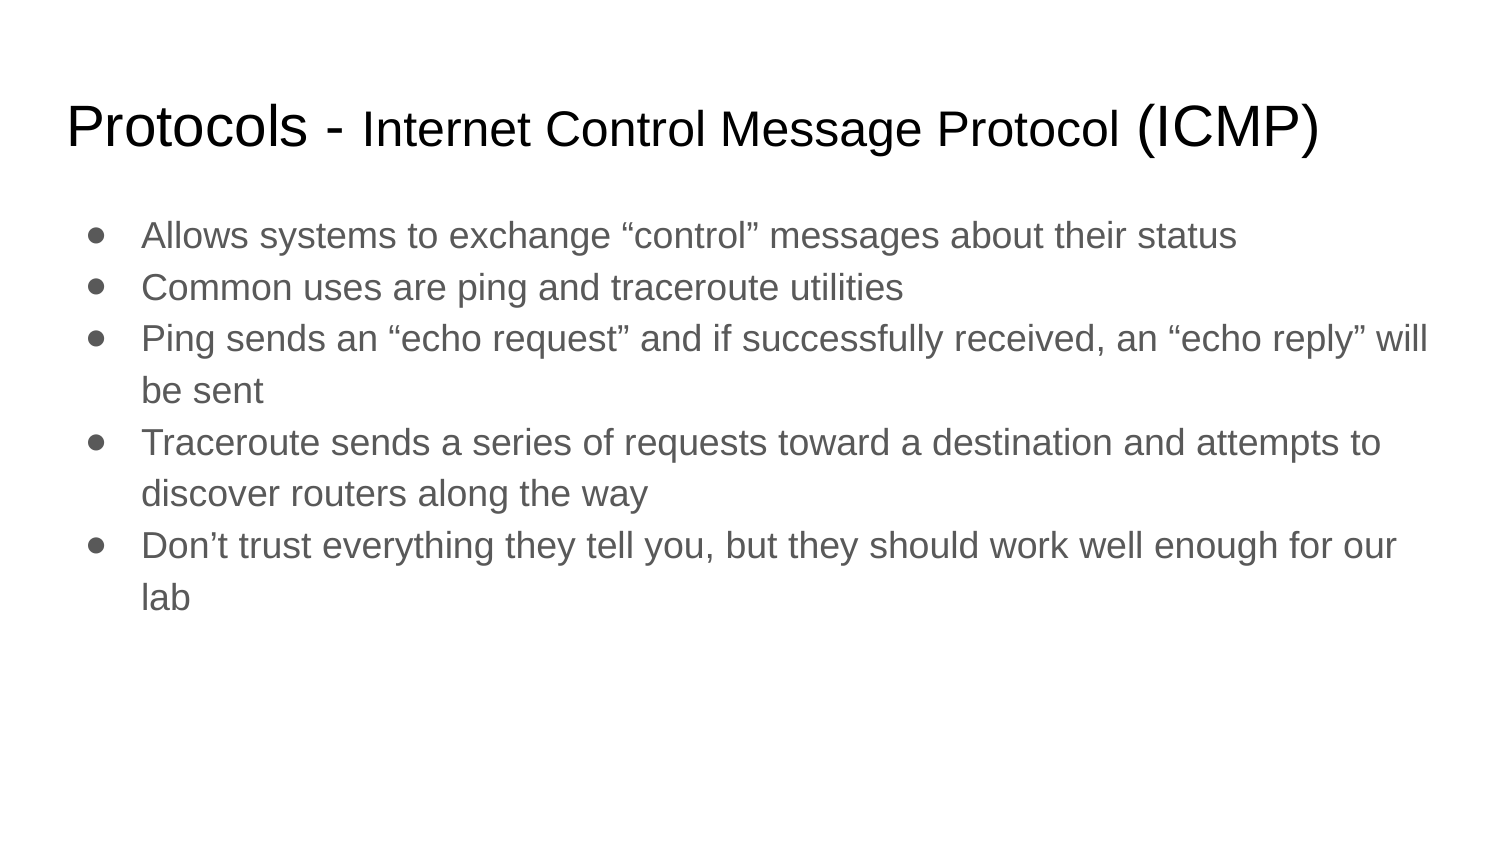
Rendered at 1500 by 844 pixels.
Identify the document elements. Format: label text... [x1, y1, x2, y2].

title Protocols - Internet Control Message Protocol (ICMP) [51, 72, 1449, 167]
list Allows systems to exchange “control” messages about their status Common uses are ping and traceroute utilities Ping sends an “echo request” and if successfully received, an “echo reply” will be sent Traceroute sends a series of requests toward a destination and attempts to discover routers along the way Don’t trust everything they tell you, but they should work well enough for our lab [51, 189, 1449, 750]
